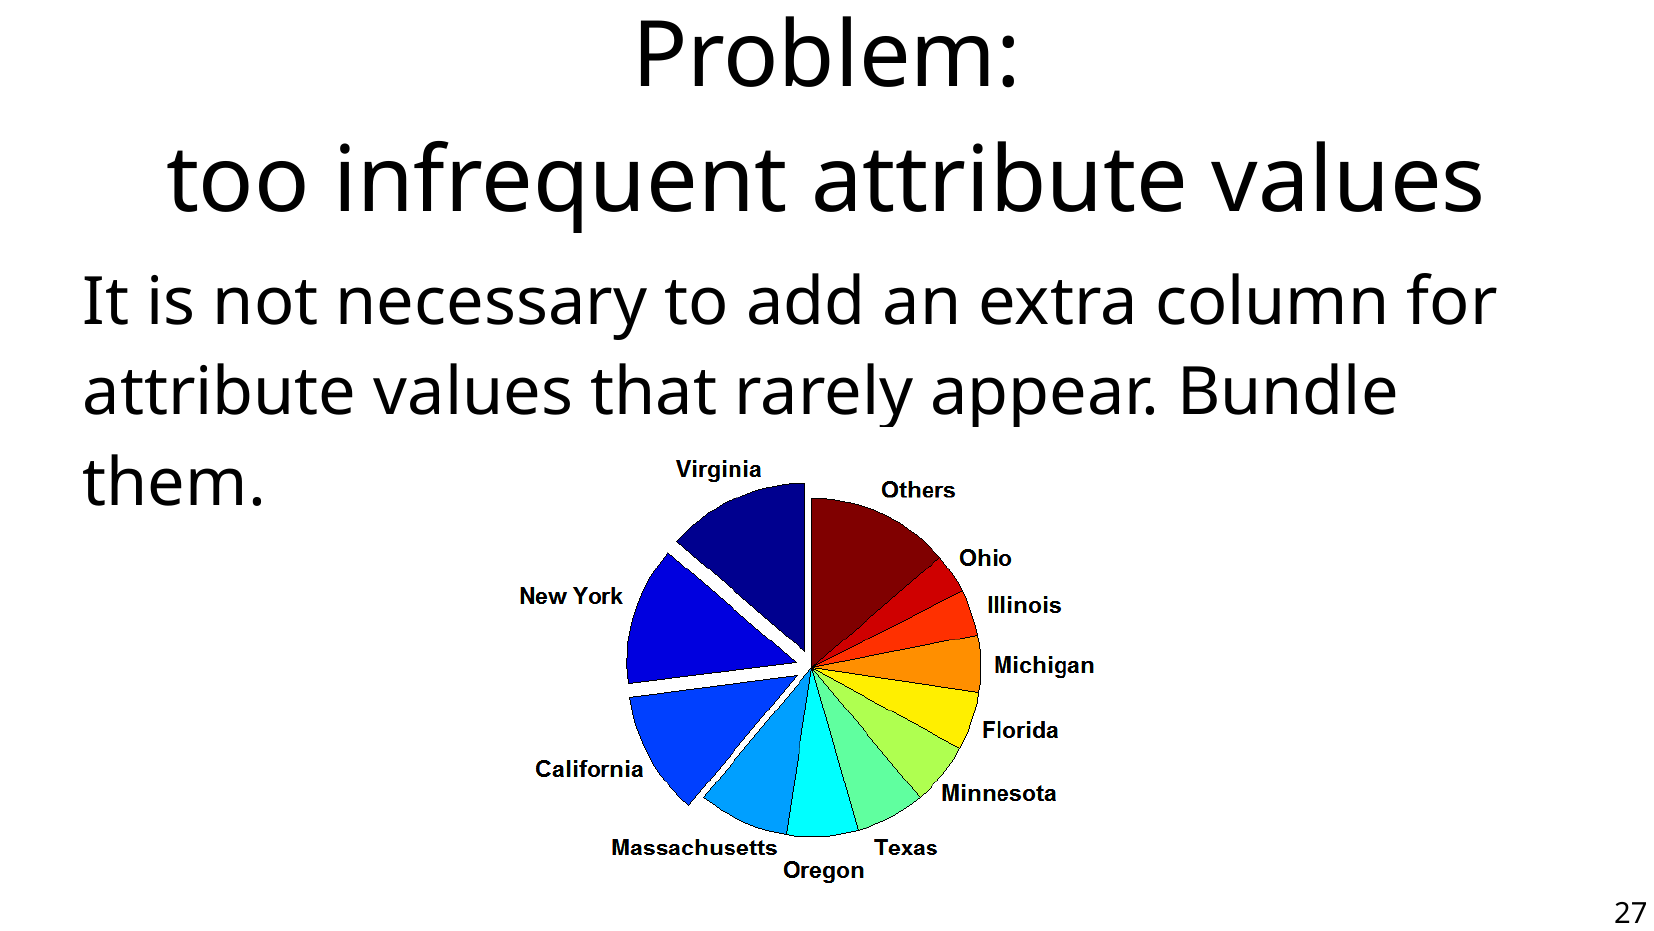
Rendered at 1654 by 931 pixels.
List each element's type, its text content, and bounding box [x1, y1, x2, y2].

title Problem: too infrequent attribute values [82, 1, 1571, 226]
list It is not necessary to add an extra column for attribute values that rarely appear. Bundle them. [82, 253, 1571, 793]
picture [469, 427, 1131, 899]
